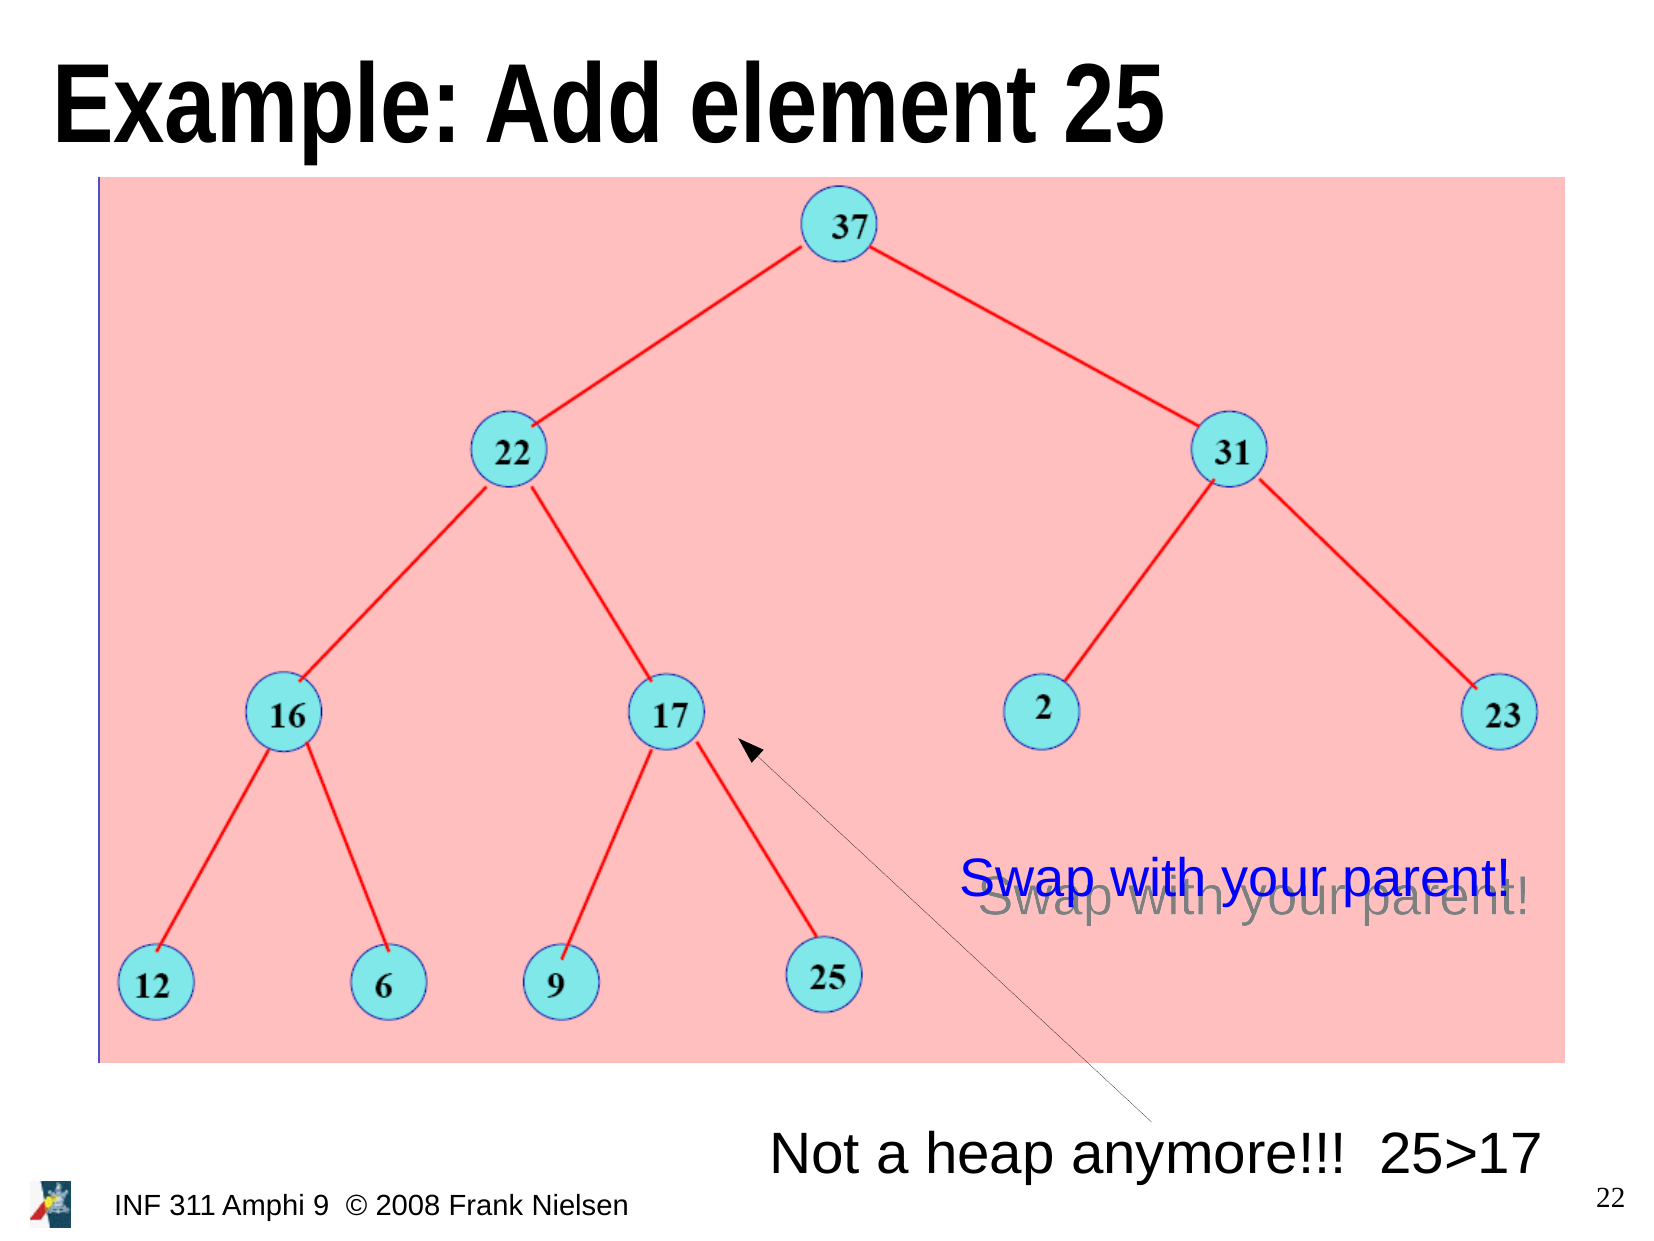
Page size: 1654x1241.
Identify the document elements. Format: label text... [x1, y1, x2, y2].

text_box Swap with your parent! [944, 840, 1527, 916]
text_box Example: Add element 25 [37, 29, 1182, 174]
picture [97, 177, 1565, 1063]
picture [29, 1181, 71, 1228]
text_box Not a heap anymore!!! 25>17 [754, 1113, 1560, 1193]
